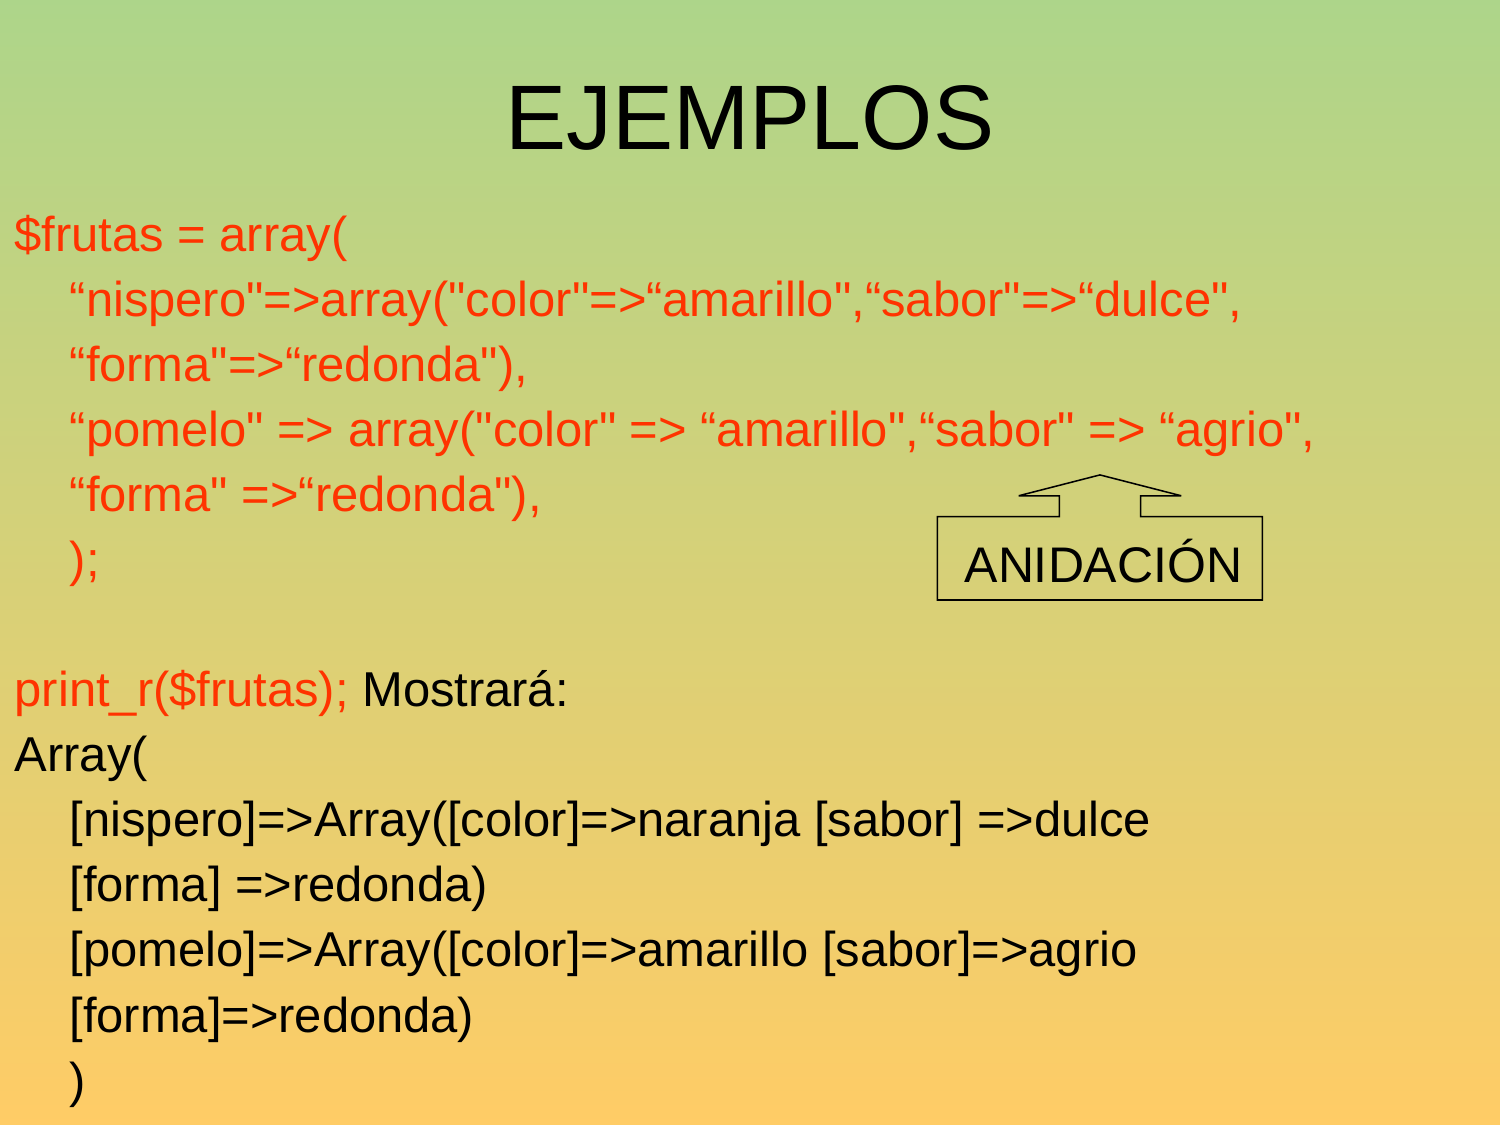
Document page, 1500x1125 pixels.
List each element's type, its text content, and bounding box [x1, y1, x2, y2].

list $frutas = array( “nispero"=>array("color"=>“amarillo",“sabor"=>“dulce", “forma"=>“redonda"), “pomelo" => array("color" => “amarillo",“sabor" => “agrio", “forma" =>“redonda"), ); print_r($frutas); Mostrará: Array( [nispero]=>Array([color]=>naranja [sabor] =>dulce [forma] =>redonda) [pomelo]=>Array([color]=>amarillo [sabor]=>agrio [forma]=>redonda) ) [0, 225, 1500, 1125]
title EJEMPLOS [0, 0, 1500, 225]
text_box ANIDACIÓN [949, 524, 1338, 601]
